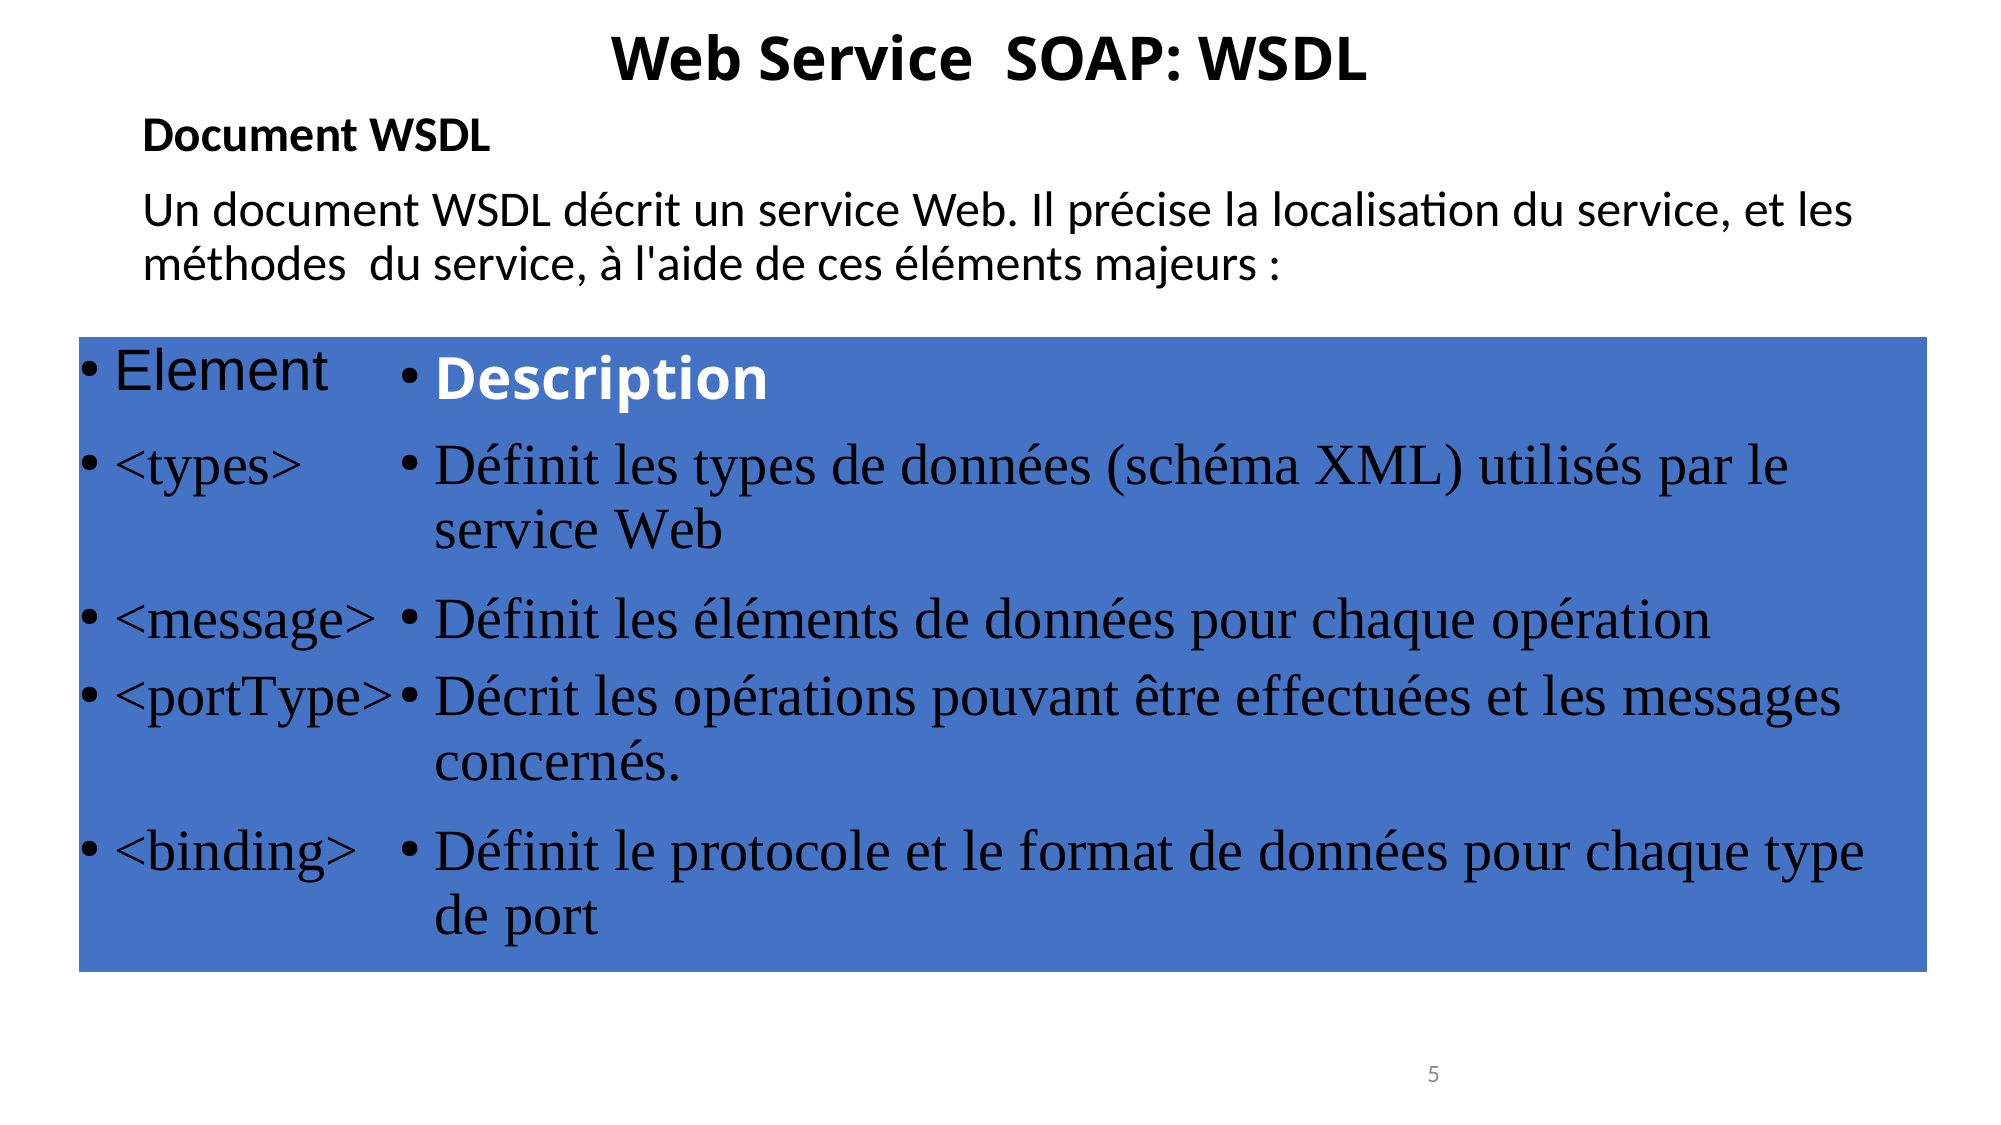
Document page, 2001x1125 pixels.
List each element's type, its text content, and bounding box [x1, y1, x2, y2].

subtitle Document WSDL Un document WSDL décrit un service Web. Il précise la localisation du service, et les méthodes du service, à l'aide de ces éléments majeurs : [49, 100, 1948, 1043]
table_cell <binding> [79, 818, 399, 972]
table_cell Définit les éléments de données pour chaque opération [399, 586, 1927, 664]
table_cell Définit les types de données (schéma XML) utilisés par le service Web [399, 432, 1927, 586]
table_cell Définit le protocole et le format de données pour chaque type de port [399, 818, 1927, 972]
table_cell <portType> [79, 664, 399, 818]
table_cell <types> [79, 432, 399, 586]
table_cell <message> [79, 586, 399, 664]
table_cell Décrit les opérations pouvant être effectuées et les messages concernés. [399, 664, 1927, 818]
table_header Description [399, 337, 1927, 432]
table_header Element [79, 337, 399, 432]
title Web Service SOAP: WSDL [49, 14, 1948, 100]
text_box [1412, 1042, 1863, 1103]
